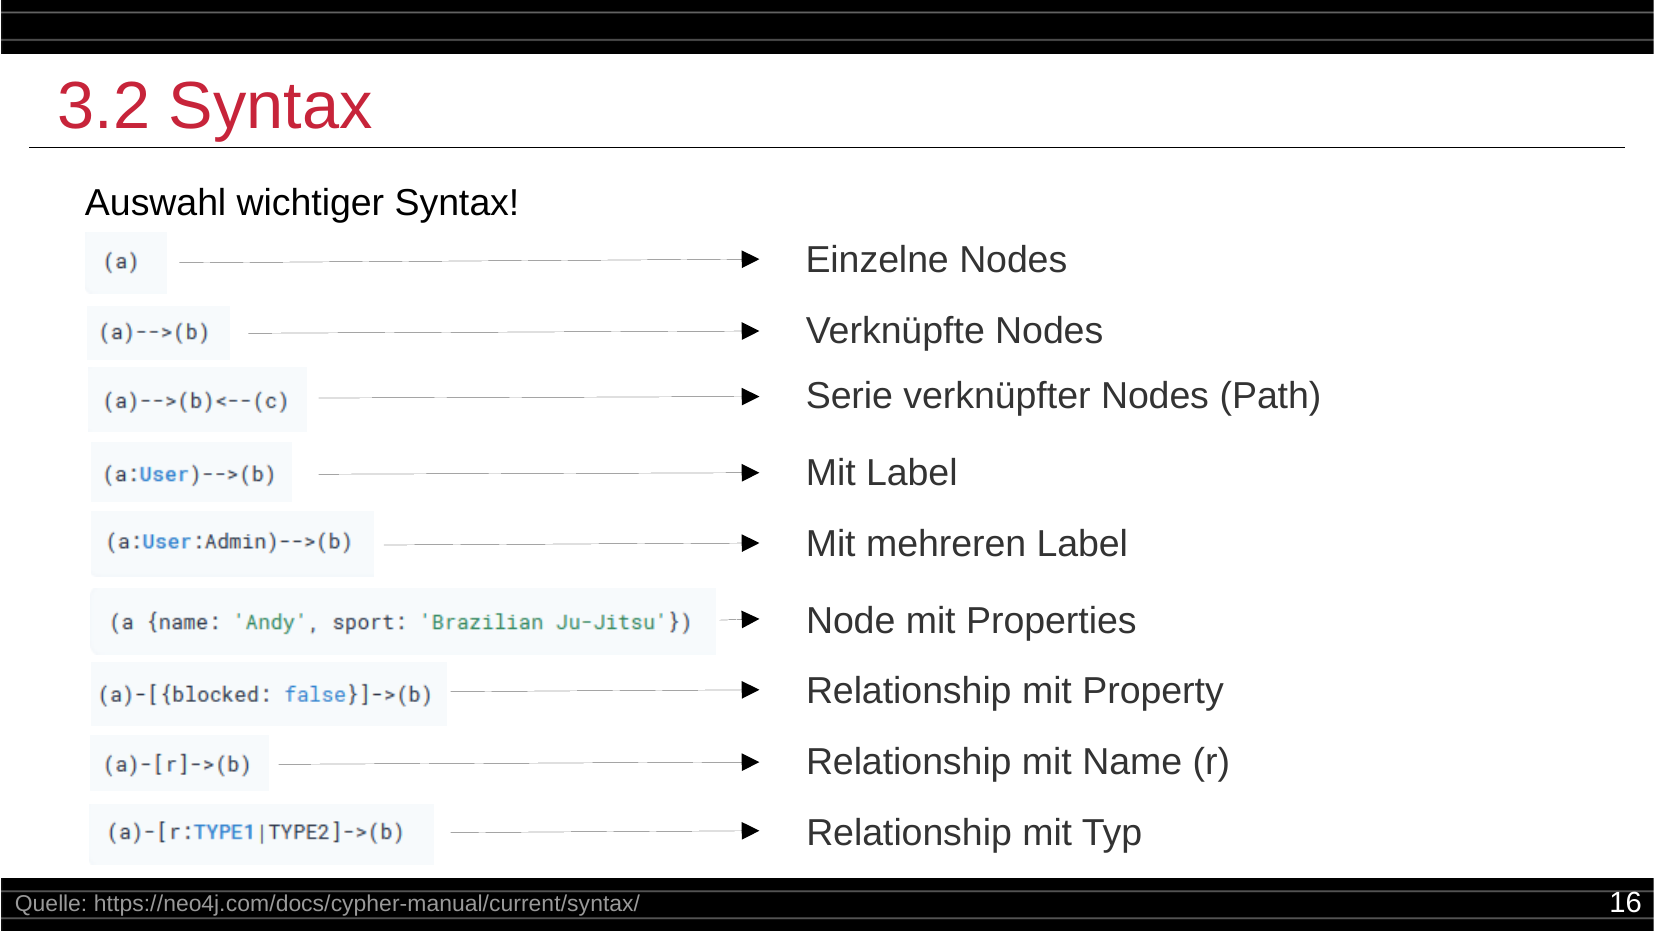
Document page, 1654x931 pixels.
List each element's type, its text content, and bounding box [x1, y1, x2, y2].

text_box (a:User)-->(b) [704, 439, 963, 497]
text_box Auswahl wichtiger Syntax! [70, 174, 1538, 232]
text_box Quelle: https://neo4j.com/docs/cypher-manual/current/syntax/ [0, 883, 1602, 927]
picture [87, 306, 230, 360]
picture [91, 442, 292, 503]
picture [1, 878, 1654, 931]
picture [85, 232, 167, 294]
picture [89, 804, 434, 865]
text_box Relationship mit Name (r) [791, 733, 1594, 791]
picture [90, 735, 269, 791]
picture [91, 511, 374, 577]
picture [91, 662, 447, 726]
text_box Serie verknüpfter Nodes (Path) [791, 367, 1593, 425]
text_box Mit mehreren Label [791, 514, 1594, 572]
text_box Mit Label [791, 444, 1594, 501]
picture [88, 367, 307, 432]
text_box Verknüpfte Nodes [790, 302, 1593, 360]
text_box Node mit Properties [791, 591, 1594, 649]
text_box Relationship mit Typ [791, 804, 1594, 862]
picture [90, 588, 716, 655]
title 3.2 Syntax [57, 63, 1547, 149]
picture [1, 0, 1654, 54]
text_box Relationship mit Property [791, 662, 1594, 720]
text_box Einzelne Nodes [790, 231, 1593, 289]
